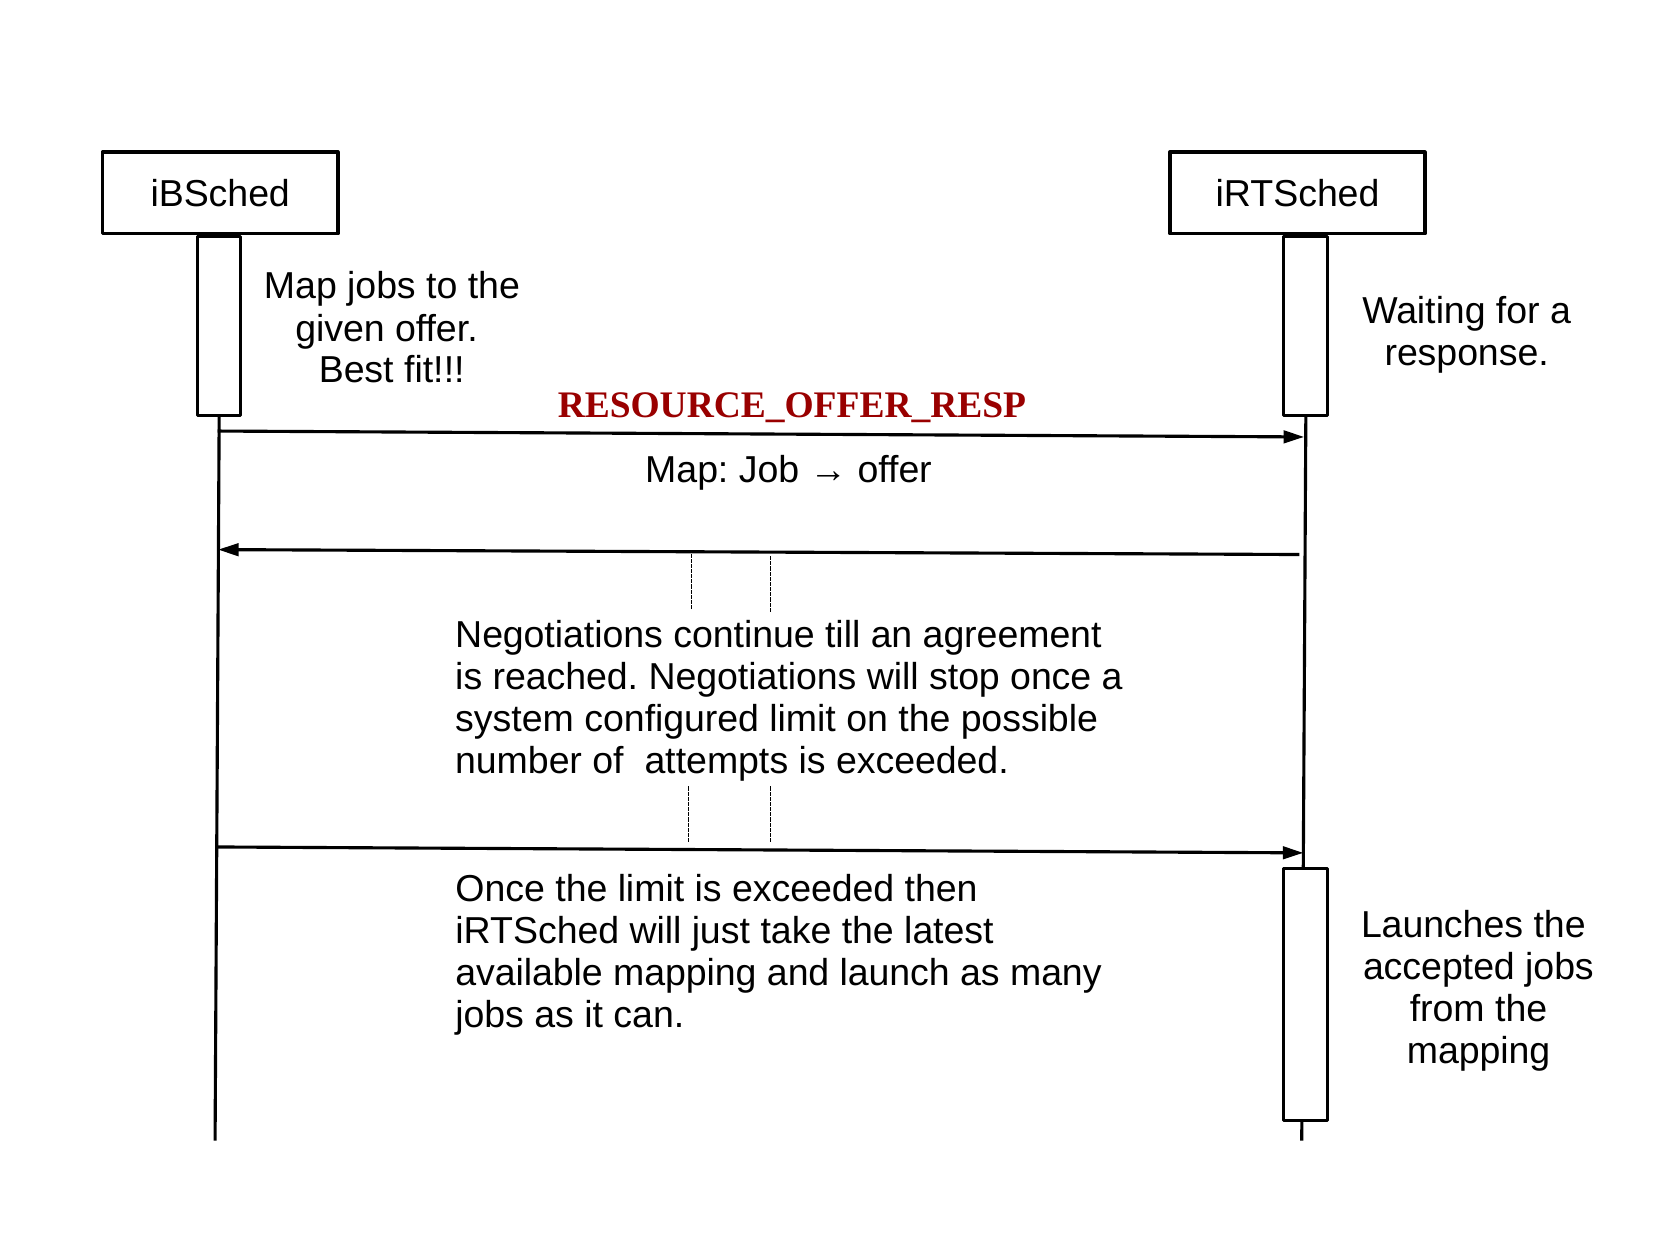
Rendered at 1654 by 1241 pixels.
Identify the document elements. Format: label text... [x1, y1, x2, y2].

text_box RESOURCE_OFFER_RESP [531, 376, 1053, 428]
text_box Once the limit is exceeded then iRTSched will just take the latest available mapping and launch as many jobs as it can. [440, 818, 1125, 1040]
text_box iBSched [102, 151, 339, 234]
text_box Launches the accepted jobs from the mapping [1327, 895, 1630, 1081]
text_box [1283, 236, 1328, 416]
text_box Negotiations continue till an agreement is reached. Negotiations will stop once a system configured limit on the possible number of attempts is exceeded. [440, 564, 1151, 851]
text_box iRTSched [1169, 151, 1425, 234]
text_box [197, 236, 241, 416]
text_box [1283, 868, 1328, 1121]
text_box Map: Job → offer [630, 441, 951, 496]
text_box Waiting for a response. [1315, 281, 1618, 379]
text_box Map jobs to the given offer. Best fit!!! [240, 257, 543, 383]
